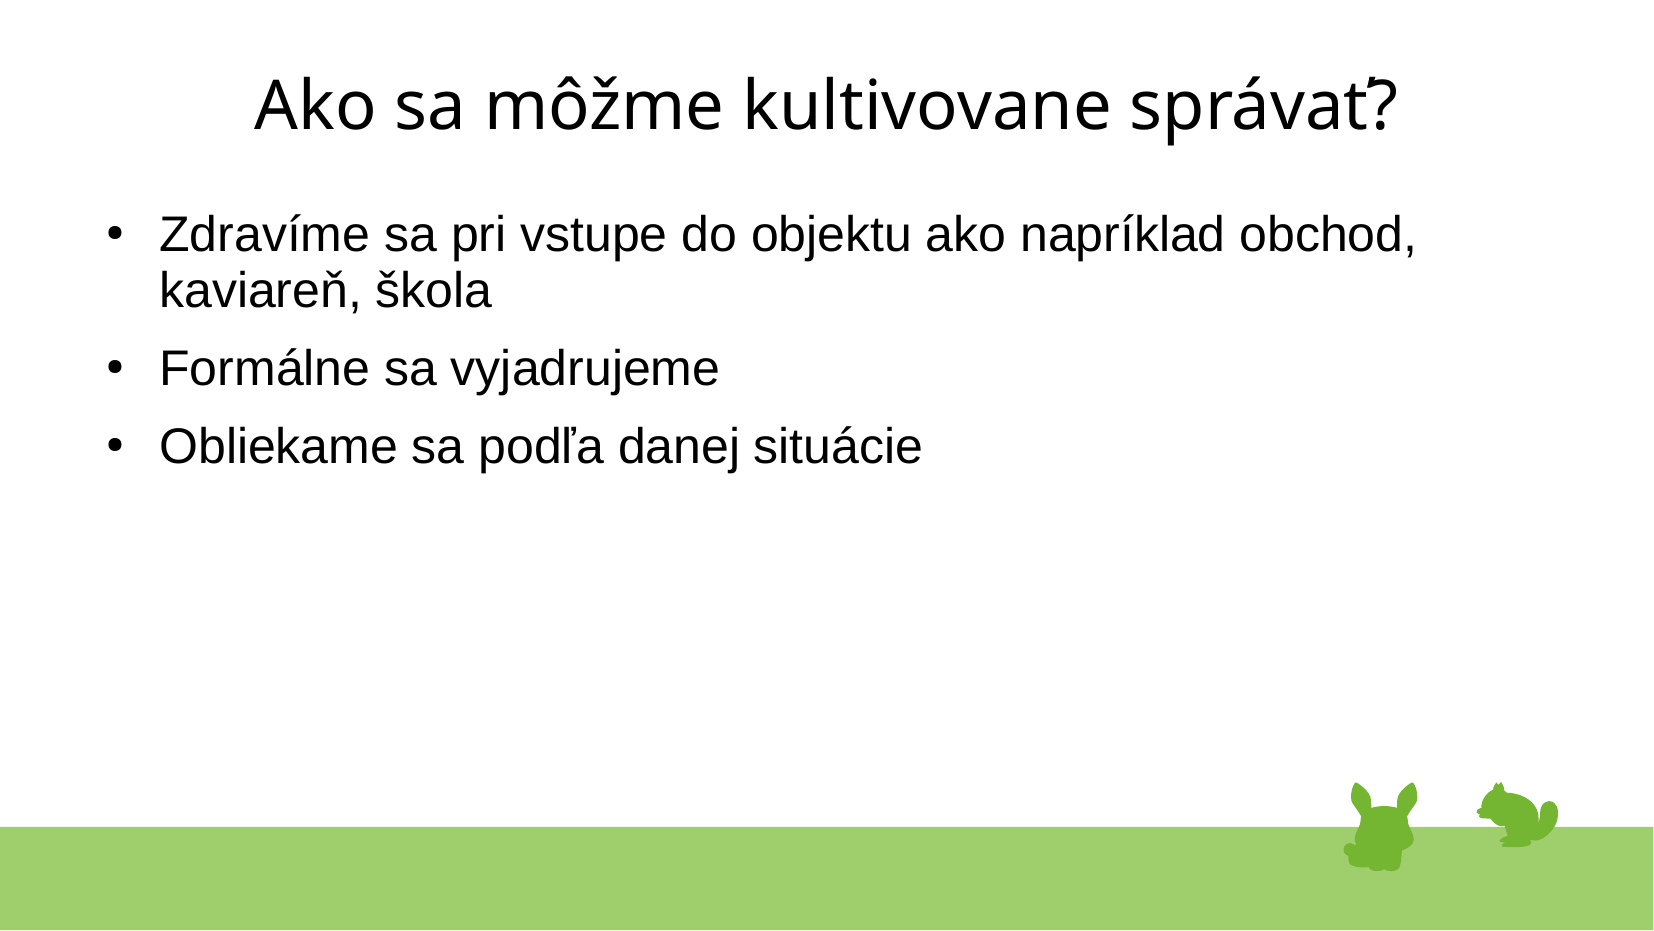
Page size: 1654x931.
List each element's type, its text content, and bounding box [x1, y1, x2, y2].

title Ako sa môžme kultivovane správať? [88, 29, 1565, 178]
list Zdravíme sa pri vstupe do objektu ako napríklad obchod, kaviareň, škola Formálne sa vyjadrujeme Obliekame sa podľa danej situácie [88, 206, 1565, 739]
